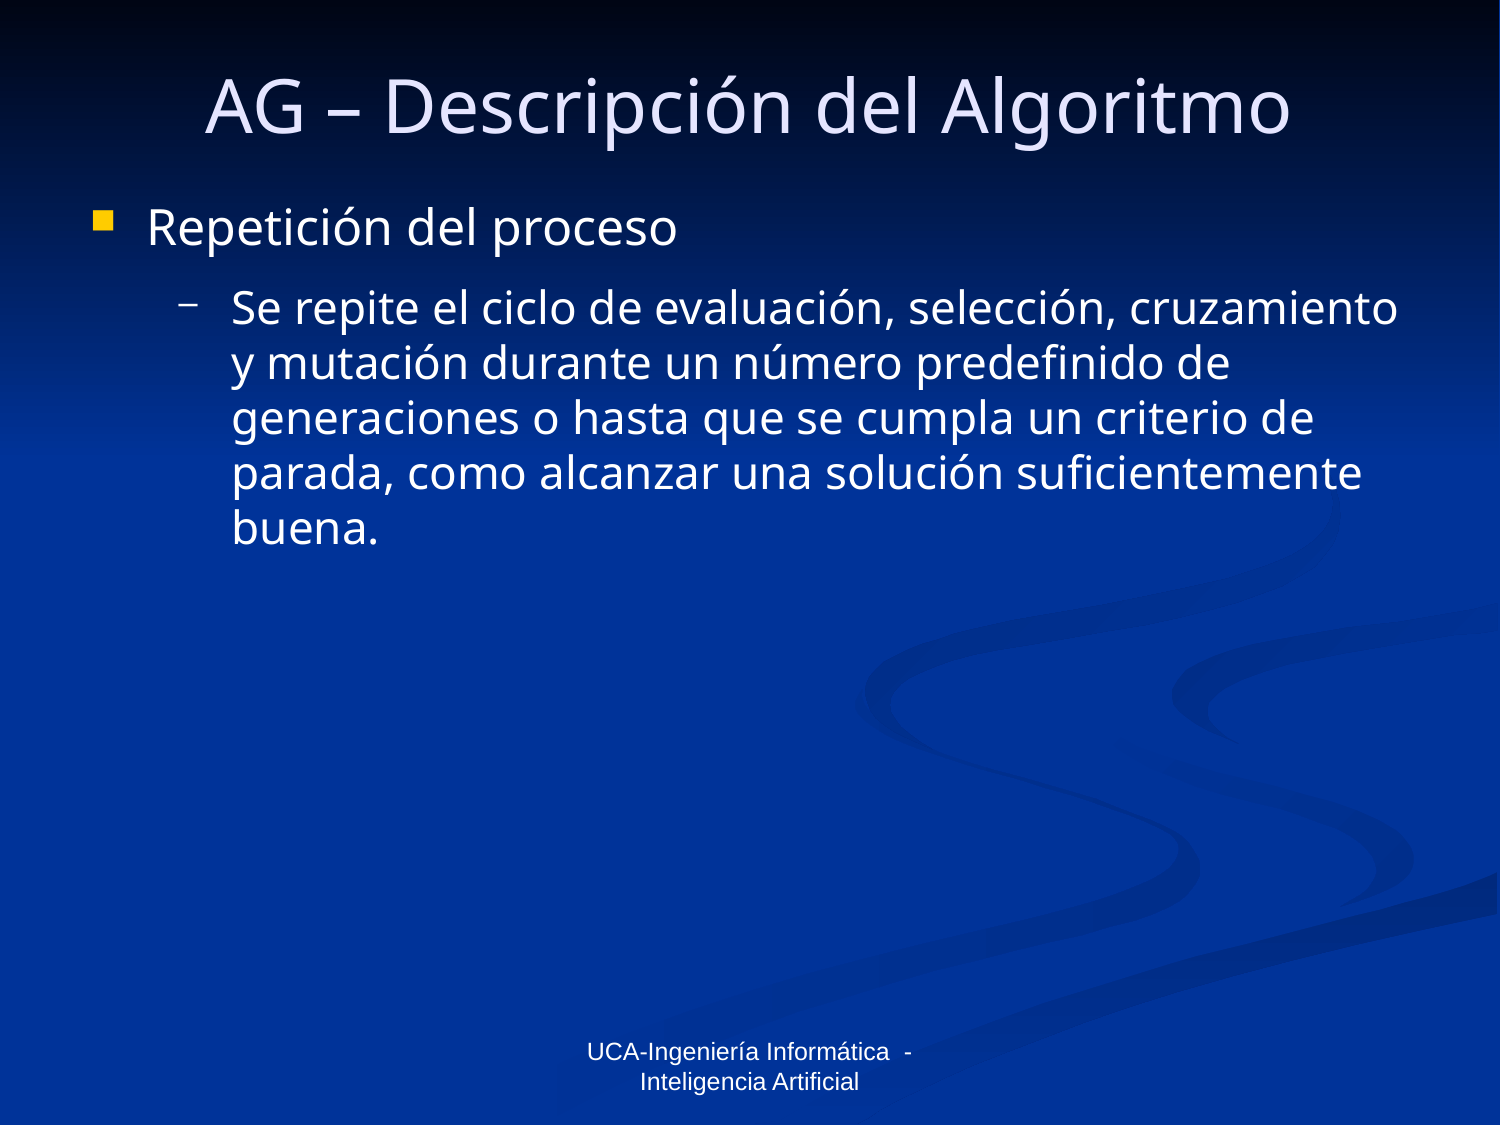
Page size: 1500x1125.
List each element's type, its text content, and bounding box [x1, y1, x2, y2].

list Repetición del proceso Se repite el ciclo de evaluación, selección, cruzamiento y mutación durante un número predefinido de generaciones o hasta que se cumpla un criterio de parada, como alcanzar una solución suficientemente buena. [75, 187, 1425, 1005]
title AG – Descripción del Algoritmo [75, 45, 1425, 163]
footer UCA-Ingeniería Informática - Inteligencia Artificial [512, 1025, 988, 1104]
